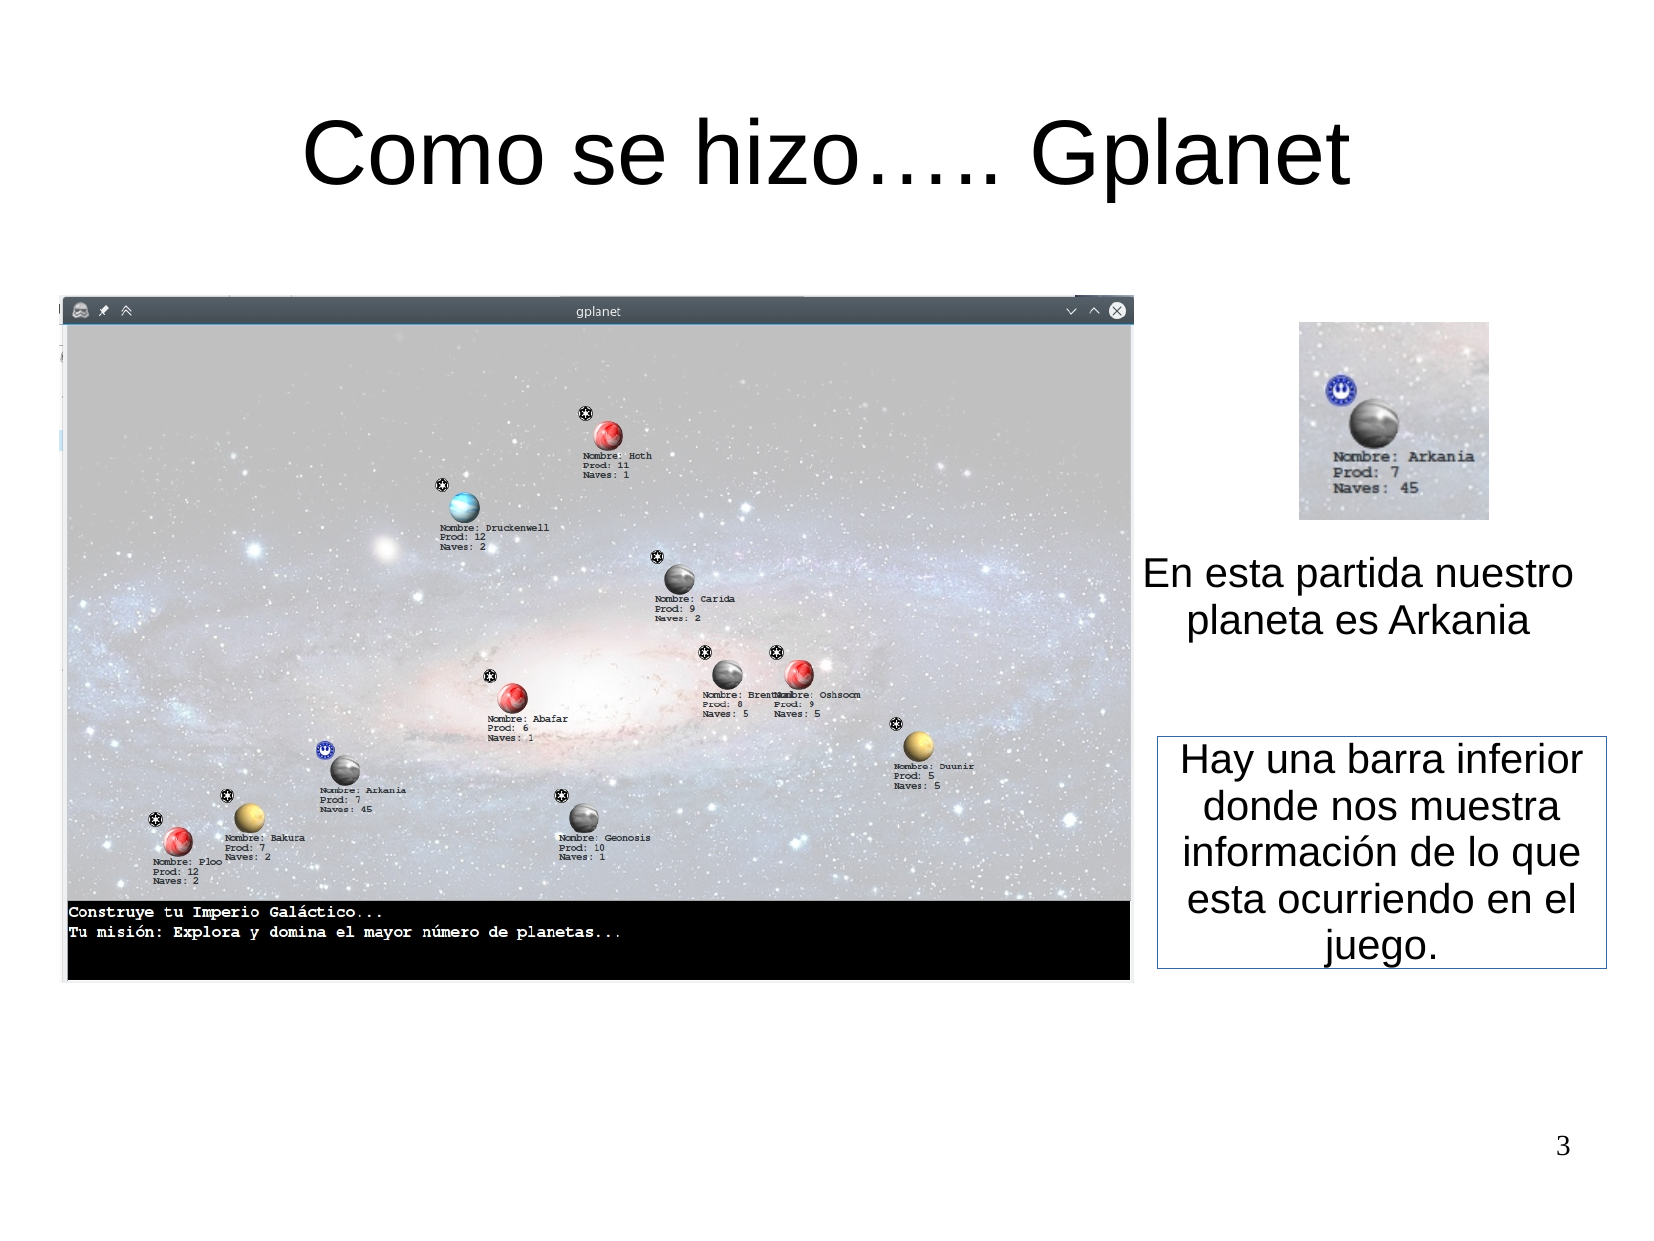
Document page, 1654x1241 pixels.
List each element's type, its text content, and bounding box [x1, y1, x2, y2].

picture [1299, 322, 1489, 520]
title Hay una barra inferior donde nos muestra información de lo que esta ocurriendo en el juego. [1157, 736, 1607, 969]
title En esta partida nuestro planeta es Arkania [1133, 531, 1583, 662]
picture [59, 295, 1134, 984]
title Como se hizo….. Gplanet [82, 49, 1571, 257]
